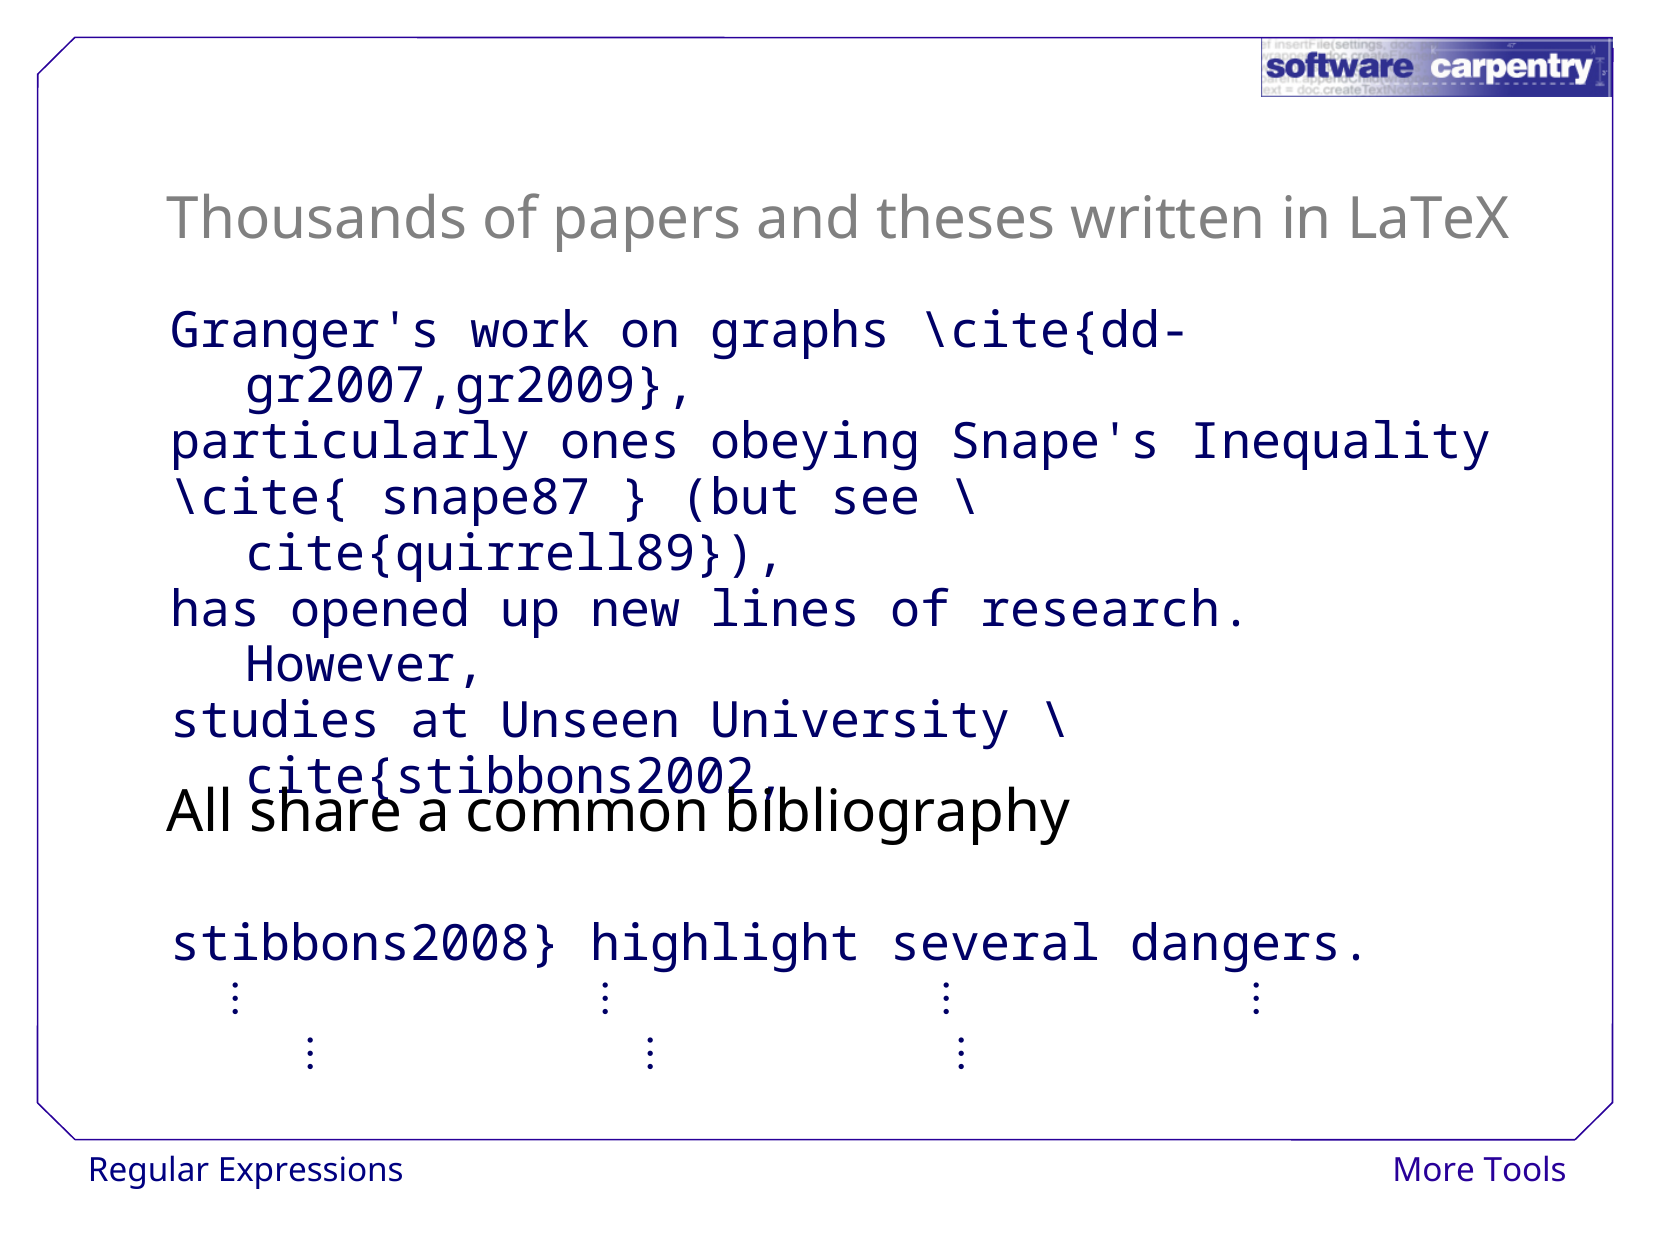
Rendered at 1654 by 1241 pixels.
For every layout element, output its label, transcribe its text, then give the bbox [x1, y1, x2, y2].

picture [1261, 39, 1613, 97]
text_box Thousands of papers and theses written in LaTeX [151, 138, 1530, 259]
text_box Granger's work on graphs \cite{dd-gr2007,gr2009}, particularly ones obeying Snape's Inequality \cite{ snape87 } (but see \cite{quirrell89}), has opened up new lines of research. However, studies at Unseen University \cite{stibbons2002, stibbons2008} highlight several dangers. ⋮ ⋮ ⋮ ⋮ ⋮ ⋮ ⋮ [155, 294, 1535, 1091]
text_box All share a common bibliography [151, 730, 1530, 851]
